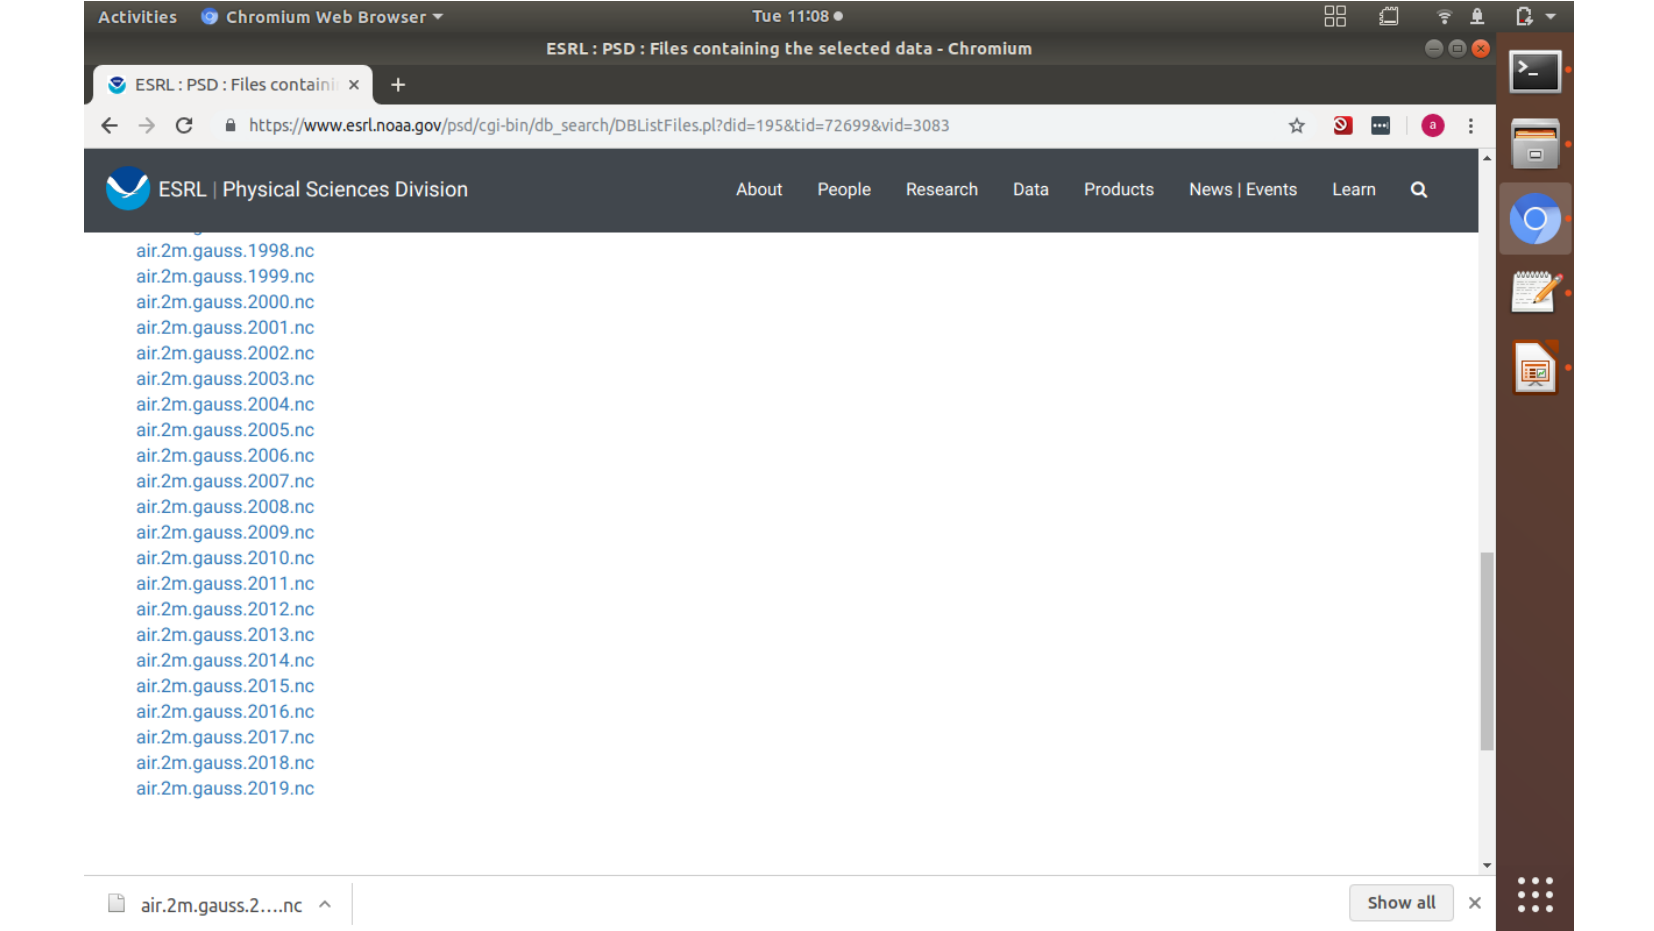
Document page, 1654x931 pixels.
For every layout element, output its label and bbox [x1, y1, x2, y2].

picture [84, 1, 1574, 931]
